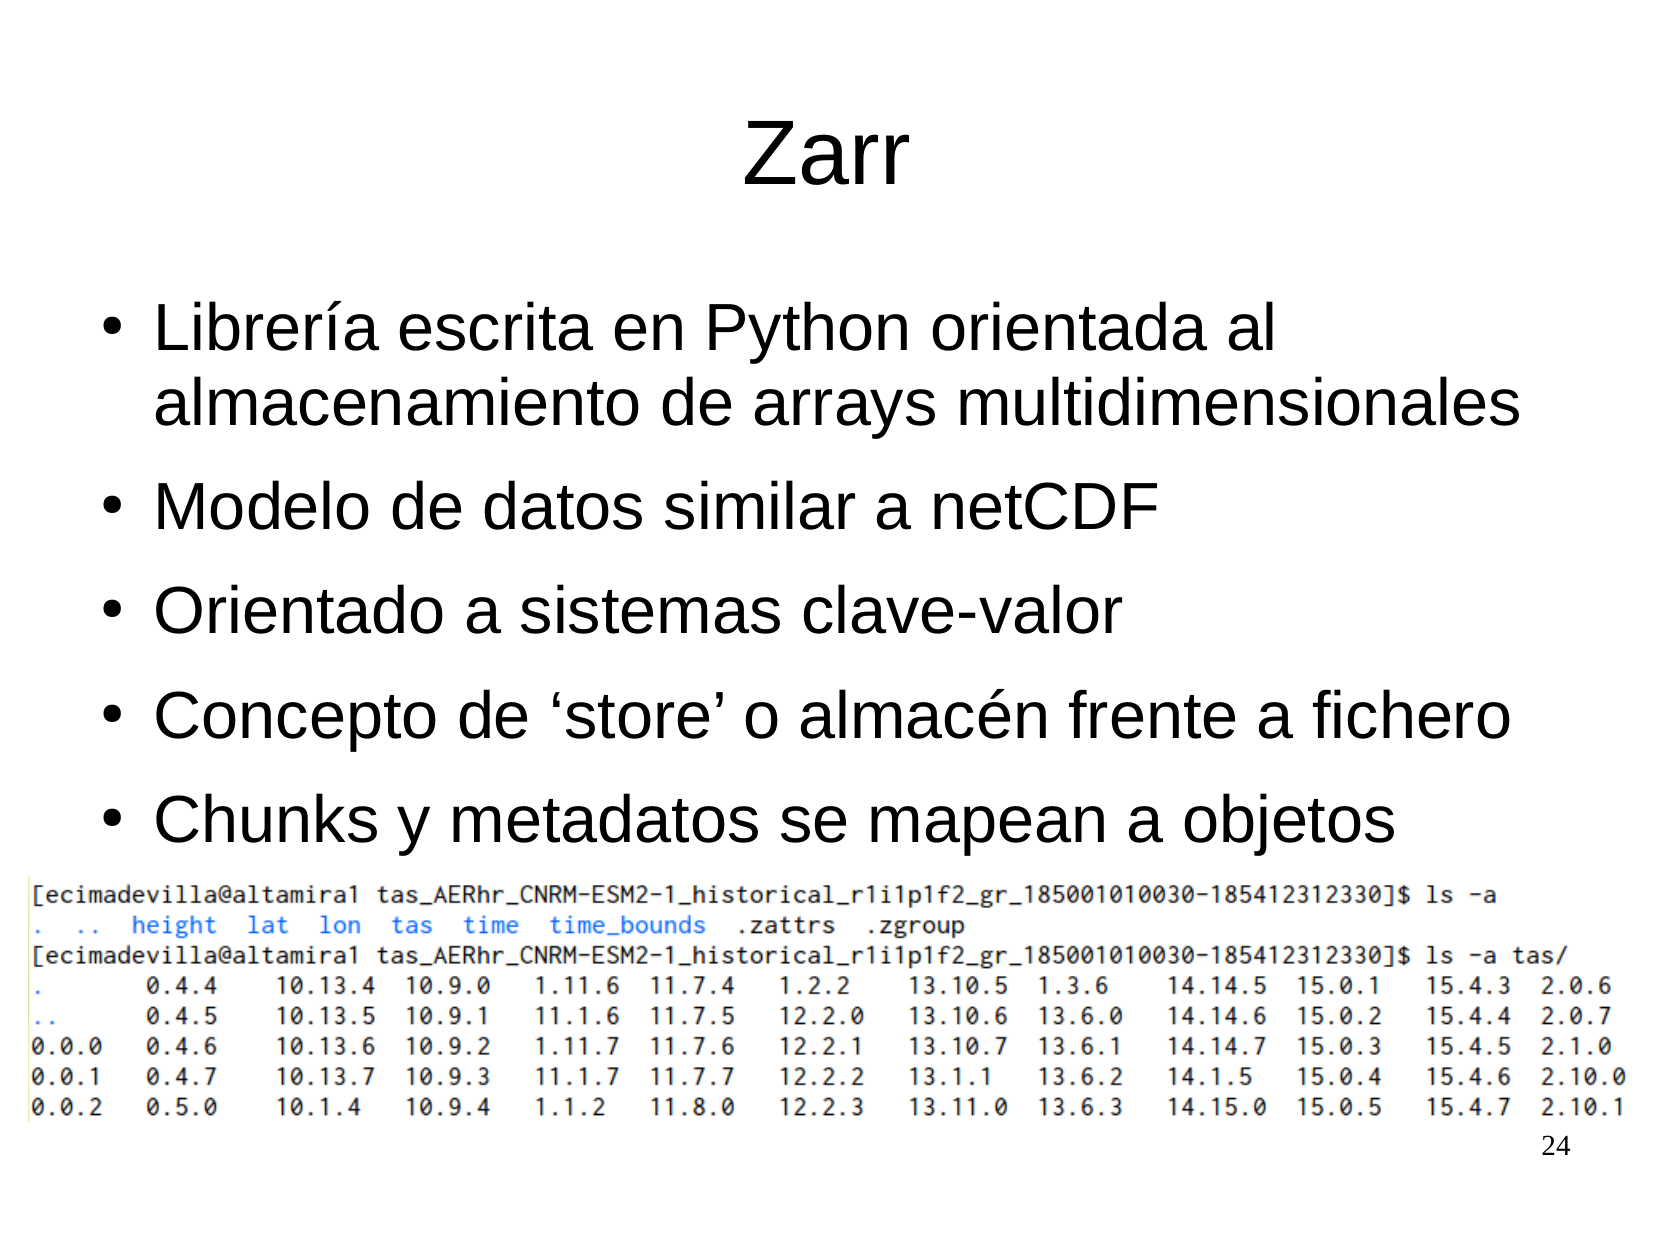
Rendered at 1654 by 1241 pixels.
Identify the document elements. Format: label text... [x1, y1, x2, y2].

title Zarr [82, 49, 1571, 257]
picture [28, 876, 1630, 1123]
list Librería escrita en Python orientada al almacenamiento de arrays multidimensionales Modelo de datos similar a netCDF Orientado a sistemas clave-valor Concepto de ‘store’ o almacén frente a fichero Chunks y metadatos se mapean a objetos [82, 290, 1571, 876]
